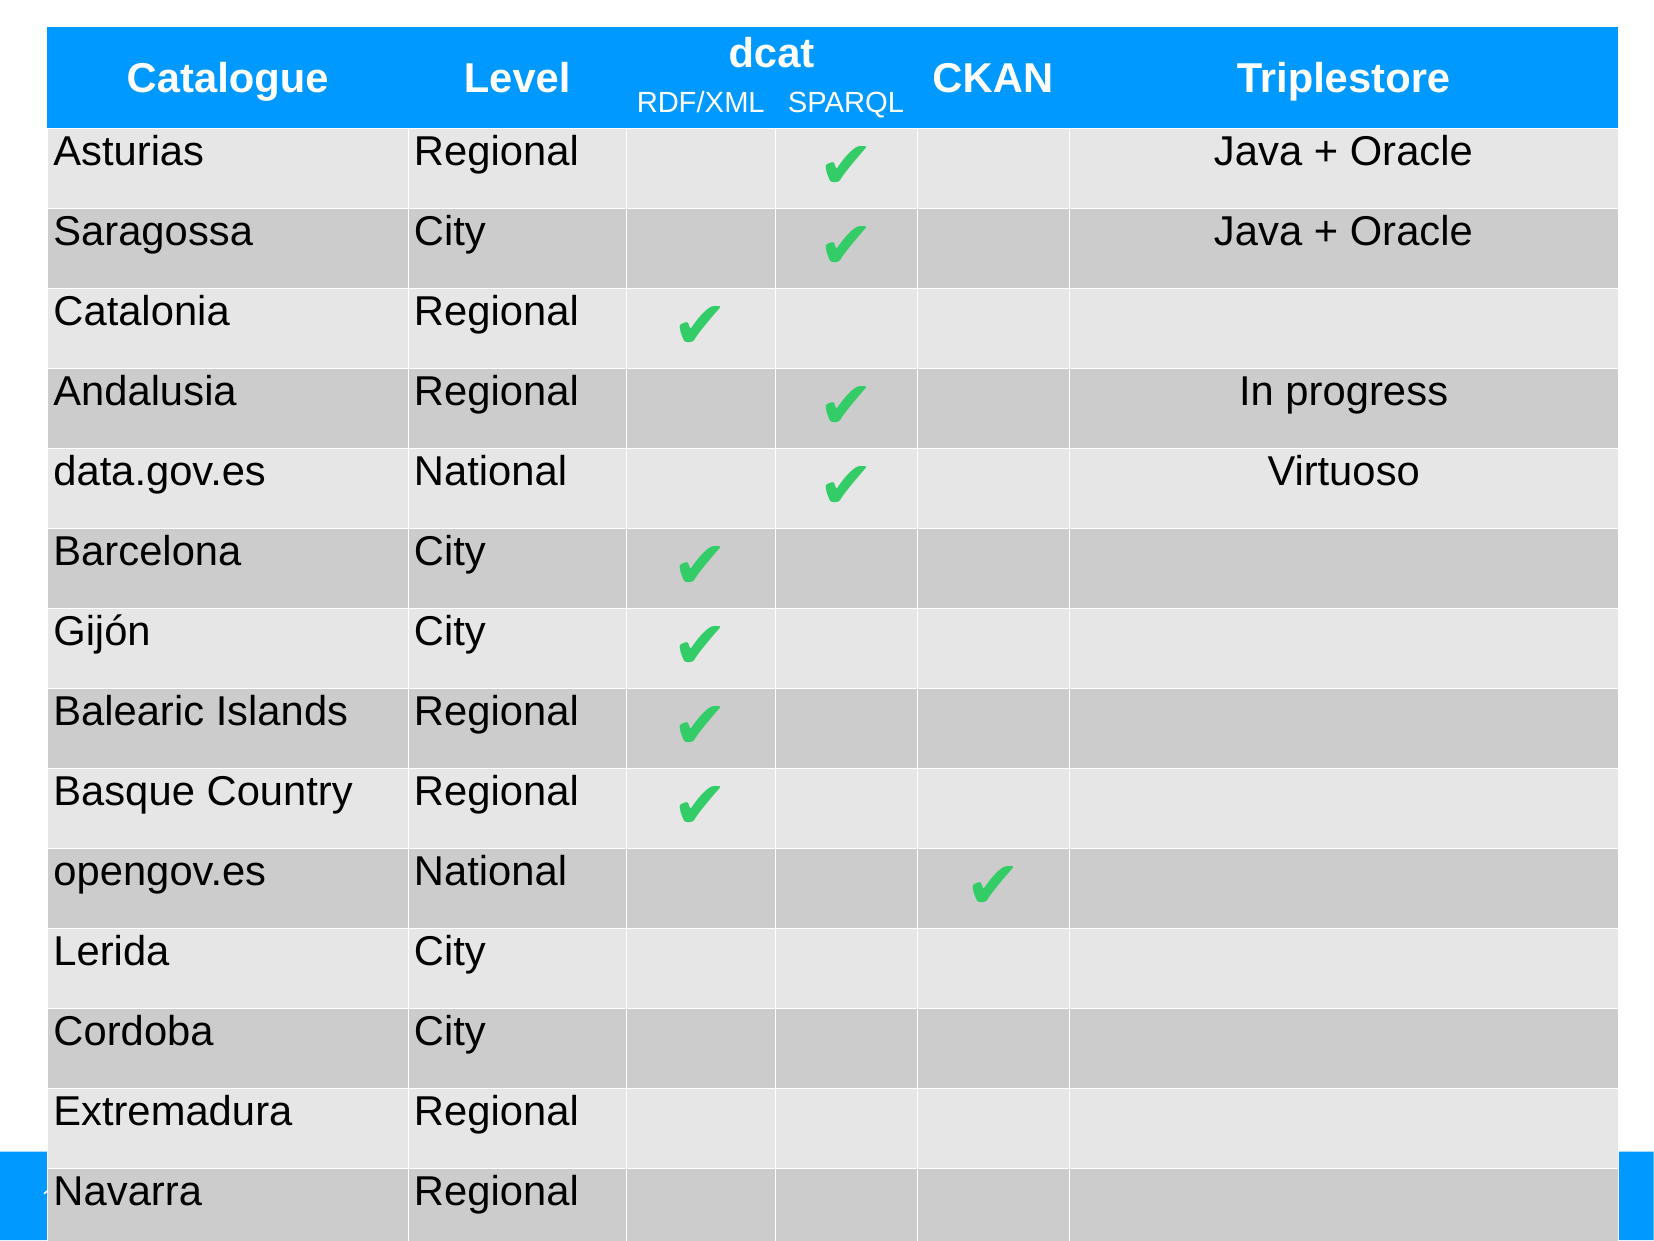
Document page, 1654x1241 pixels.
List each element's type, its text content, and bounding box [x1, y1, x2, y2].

table_cell [627, 1089, 775, 1168]
table_cell Catalonia [48, 289, 408, 368]
table_cell ✔ [627, 289, 775, 368]
table_cell [776, 849, 917, 928]
table_cell Saragossa [48, 209, 408, 288]
table_cell [1070, 689, 1618, 768]
table_cell ✔ [776, 369, 917, 448]
table_cell [1070, 529, 1618, 608]
table_cell [1070, 1009, 1618, 1088]
table_cell City [409, 609, 626, 688]
table_cell ✔ [776, 449, 917, 528]
table_cell ✔ [918, 849, 1069, 928]
table_cell City [409, 1009, 626, 1088]
table_cell [627, 129, 775, 208]
table_cell [627, 449, 775, 528]
table_cell [918, 449, 1069, 528]
table_cell Regional [409, 769, 626, 848]
table_cell [918, 609, 1069, 688]
table_header CKAN [917, 27, 1069, 128]
table_cell Java + Oracle [1070, 209, 1618, 288]
table_cell Regional [409, 369, 626, 448]
table_cell [1070, 849, 1618, 928]
table_cell [627, 209, 775, 288]
table_cell Regional [409, 289, 626, 368]
table_cell City [409, 929, 626, 1008]
table_cell [1070, 929, 1618, 1008]
table_cell Basque Country [48, 769, 408, 848]
table_cell [776, 1169, 917, 1241]
table_cell City [409, 529, 626, 608]
table_header dcat [626, 27, 917, 78]
table_cell SPARQL [775, 78, 917, 128]
table_cell [627, 1169, 775, 1241]
table_cell [776, 769, 917, 848]
table_cell [627, 849, 775, 928]
table_cell [627, 1009, 775, 1088]
table_cell [1070, 769, 1618, 848]
table_cell City [409, 209, 626, 288]
table_cell Regional [409, 689, 626, 768]
table_header Level [408, 27, 626, 128]
table_cell [627, 369, 775, 448]
table_cell [918, 1169, 1069, 1241]
table_cell Cordoba [48, 1009, 408, 1088]
table_cell Gijón [48, 609, 408, 688]
table_cell [776, 609, 917, 688]
table_header Catalogue [47, 27, 408, 128]
table_cell [918, 1089, 1069, 1168]
table_cell [776, 929, 917, 1008]
table_cell Virtuoso [1070, 449, 1618, 528]
table_cell Regional [409, 1089, 626, 1168]
table_cell [918, 209, 1069, 288]
table_cell [1070, 1089, 1618, 1168]
table_cell Lerida [48, 929, 408, 1008]
table_cell [1070, 1169, 1618, 1241]
table_cell [918, 1009, 1069, 1088]
table_cell [776, 289, 917, 368]
table_cell data.gov.es [48, 449, 408, 528]
table_cell Barcelona [48, 529, 408, 608]
table_cell Extremadura [48, 1089, 408, 1168]
table_cell [918, 769, 1069, 848]
table_cell Regional [409, 129, 626, 208]
table_cell Java + Oracle [1070, 129, 1618, 208]
table_cell Asturias [48, 129, 408, 208]
table_cell [918, 689, 1069, 768]
table_cell ✔ [627, 689, 775, 768]
table_cell opengov.es [48, 849, 408, 928]
table_cell [1070, 289, 1618, 368]
table_cell [918, 369, 1069, 448]
table_cell [918, 529, 1069, 608]
table_cell RDF/XML [626, 78, 775, 128]
table_cell [918, 929, 1069, 1008]
table_cell Regional [409, 1169, 626, 1241]
table_cell National [409, 449, 626, 528]
table_cell [776, 689, 917, 768]
table_cell Andalusia [48, 369, 408, 448]
table_cell [776, 1089, 917, 1168]
table_cell [918, 289, 1069, 368]
table_cell National [409, 849, 626, 928]
table_cell ✔ [627, 529, 775, 608]
table_cell [627, 929, 775, 1008]
table_cell Balearic Islands [48, 689, 408, 768]
table_cell [776, 1009, 917, 1088]
table_cell [776, 529, 917, 608]
table_cell In progress [1070, 369, 1618, 448]
table_cell ✔ [627, 609, 775, 688]
table_header Triplestore [1069, 27, 1618, 128]
table_cell [918, 129, 1069, 208]
table_cell ✔ [776, 129, 917, 208]
table_cell ✔ [776, 209, 917, 288]
table_cell Navarra [48, 1169, 408, 1241]
table_cell [1070, 609, 1618, 688]
table_cell ✔ [627, 769, 775, 848]
